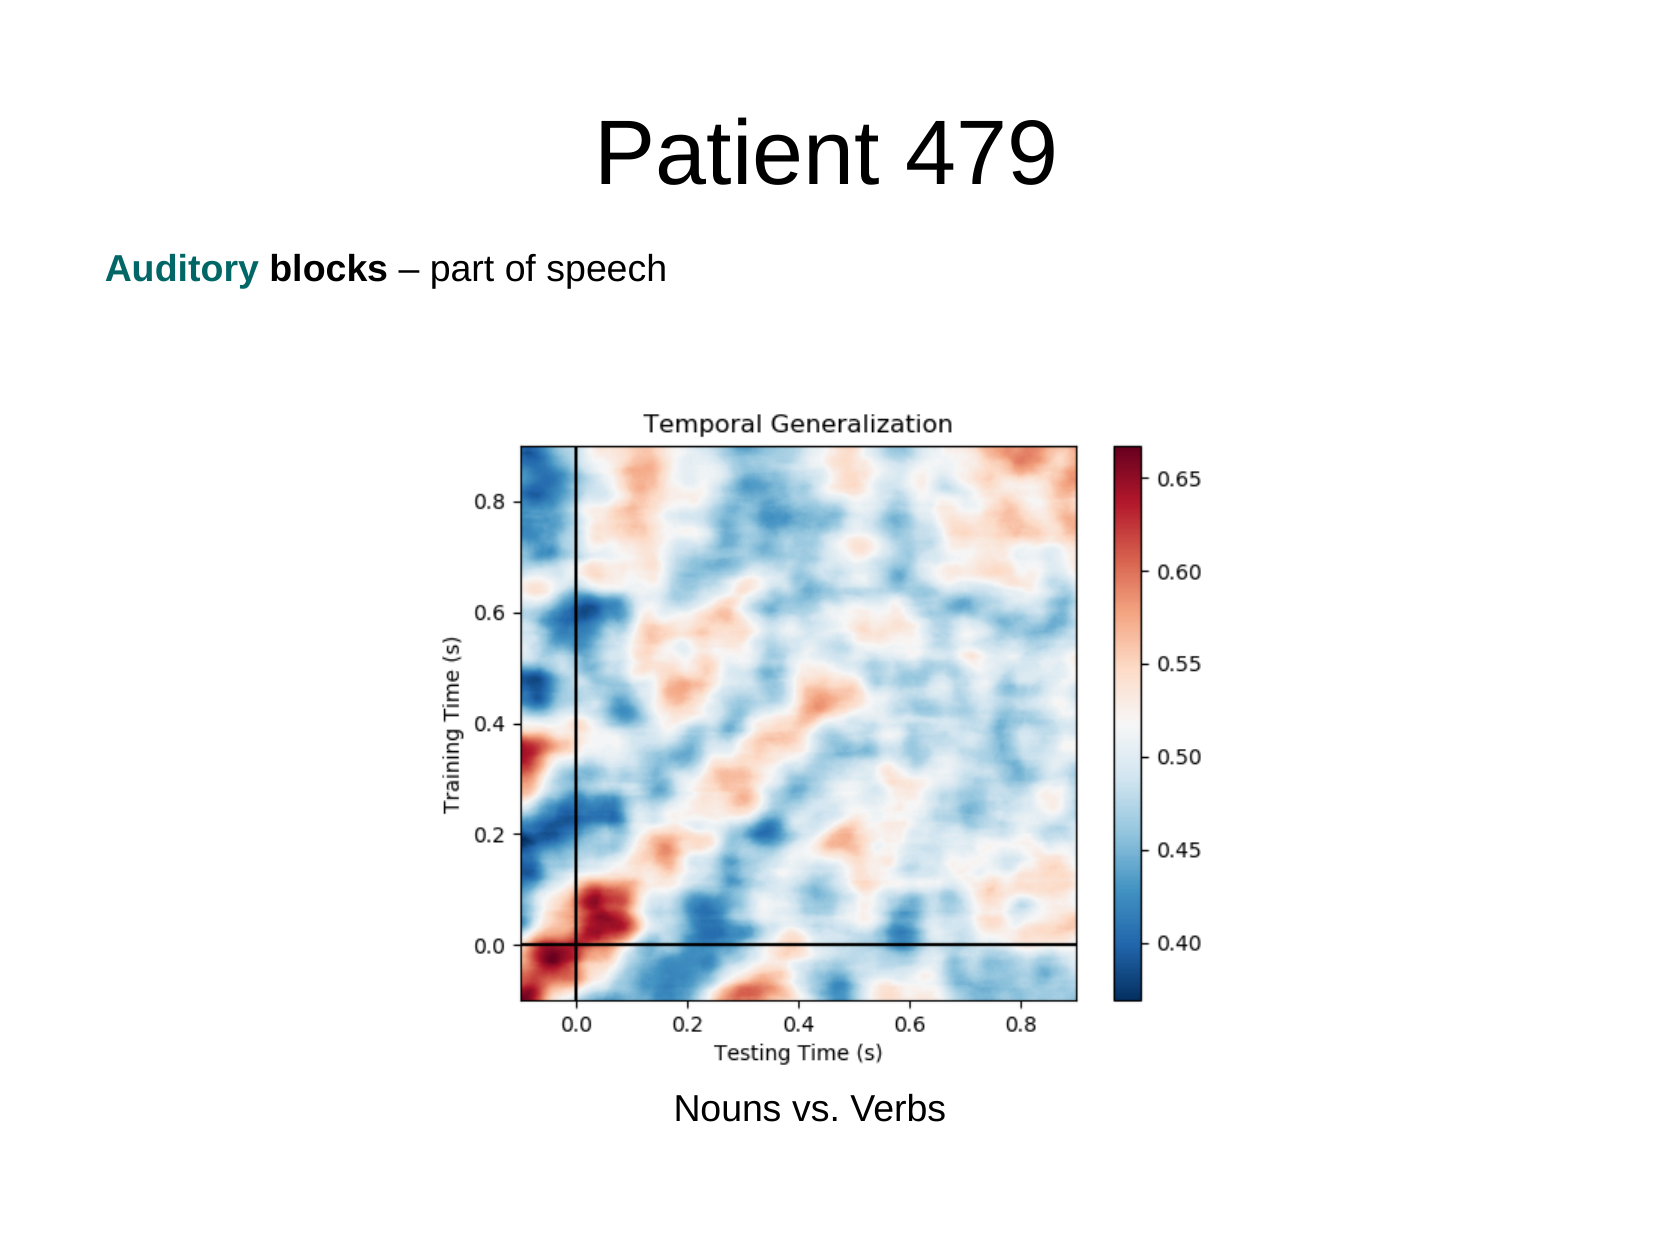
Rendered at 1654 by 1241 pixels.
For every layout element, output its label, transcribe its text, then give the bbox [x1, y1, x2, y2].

text_box Auditory blocks – part of speech [90, 240, 871, 339]
text_box Nouns vs. Verbs [525, 1080, 1096, 1179]
picture [360, 359, 1321, 1080]
title Patient 479 [82, 49, 1571, 257]
